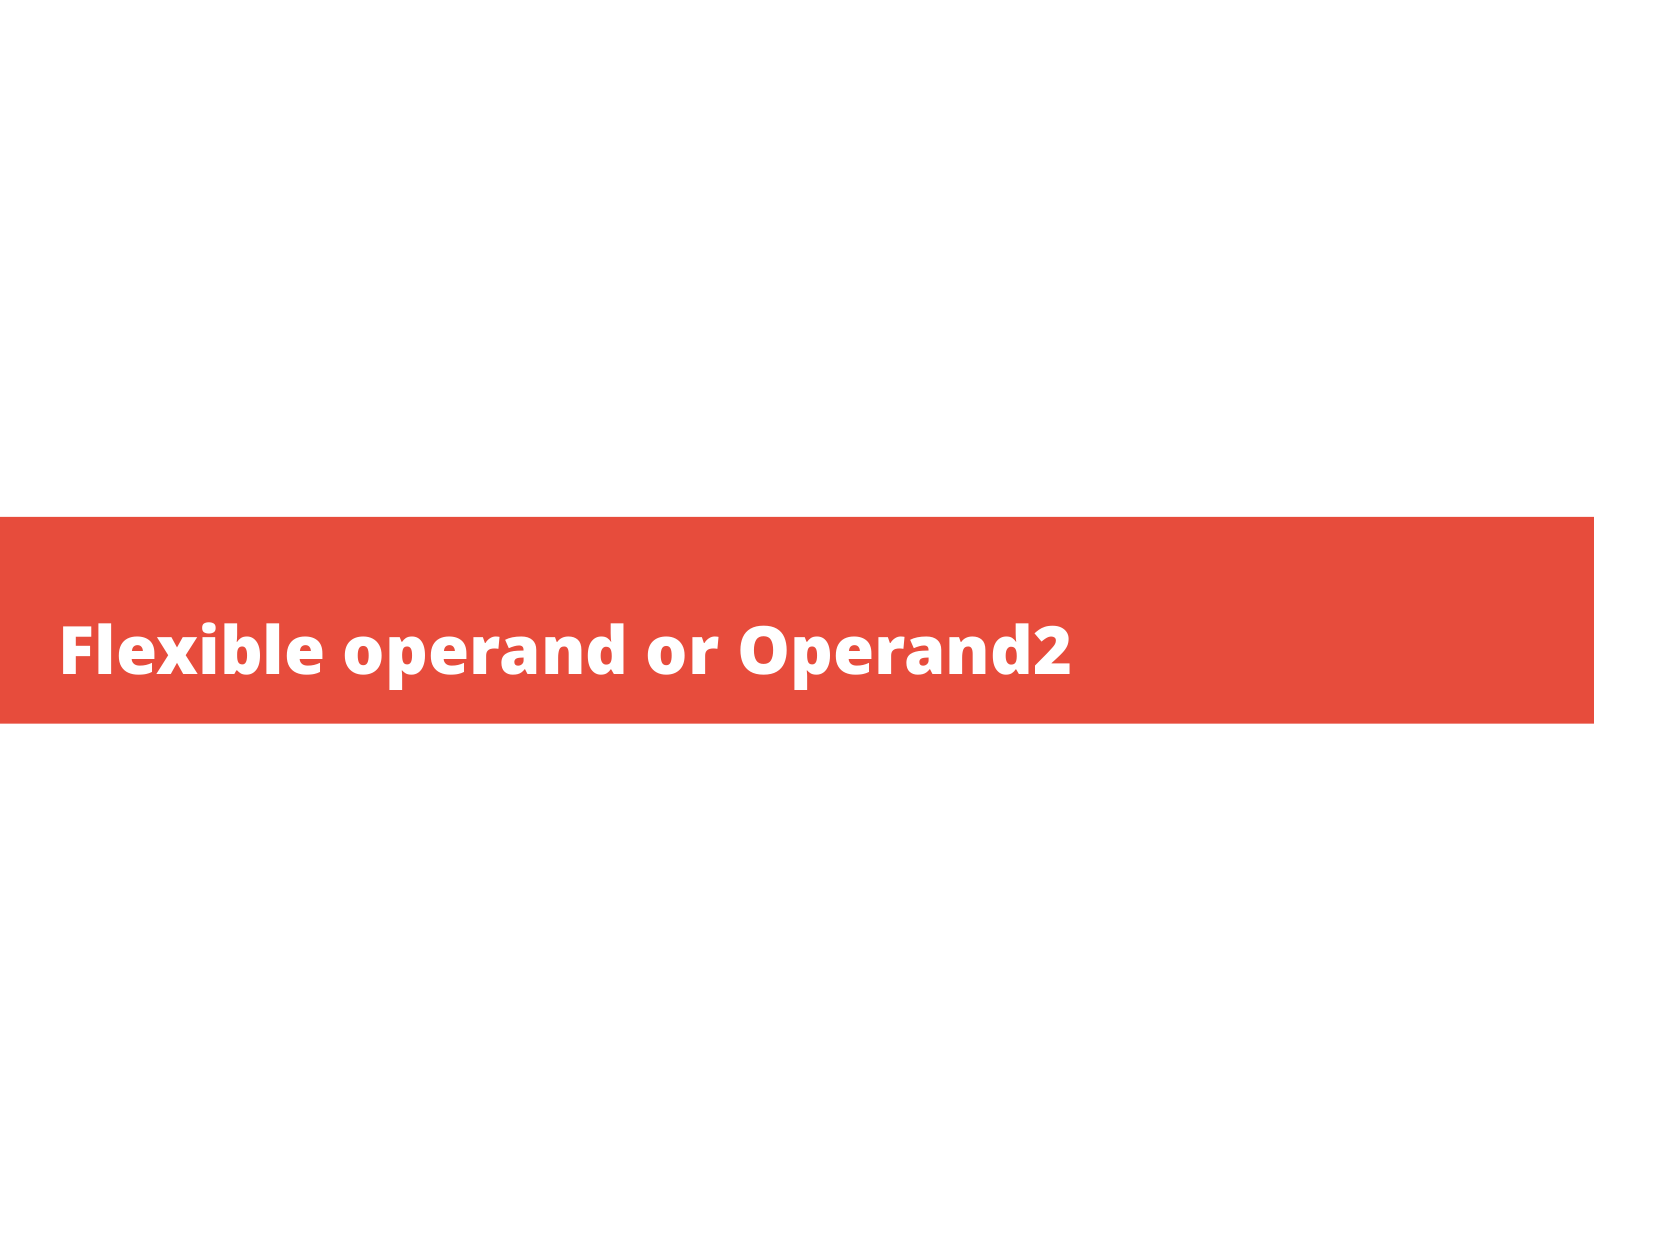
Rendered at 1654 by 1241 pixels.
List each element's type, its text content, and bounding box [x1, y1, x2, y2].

title Flexible operand or Operand2 [58, 546, 1594, 695]
